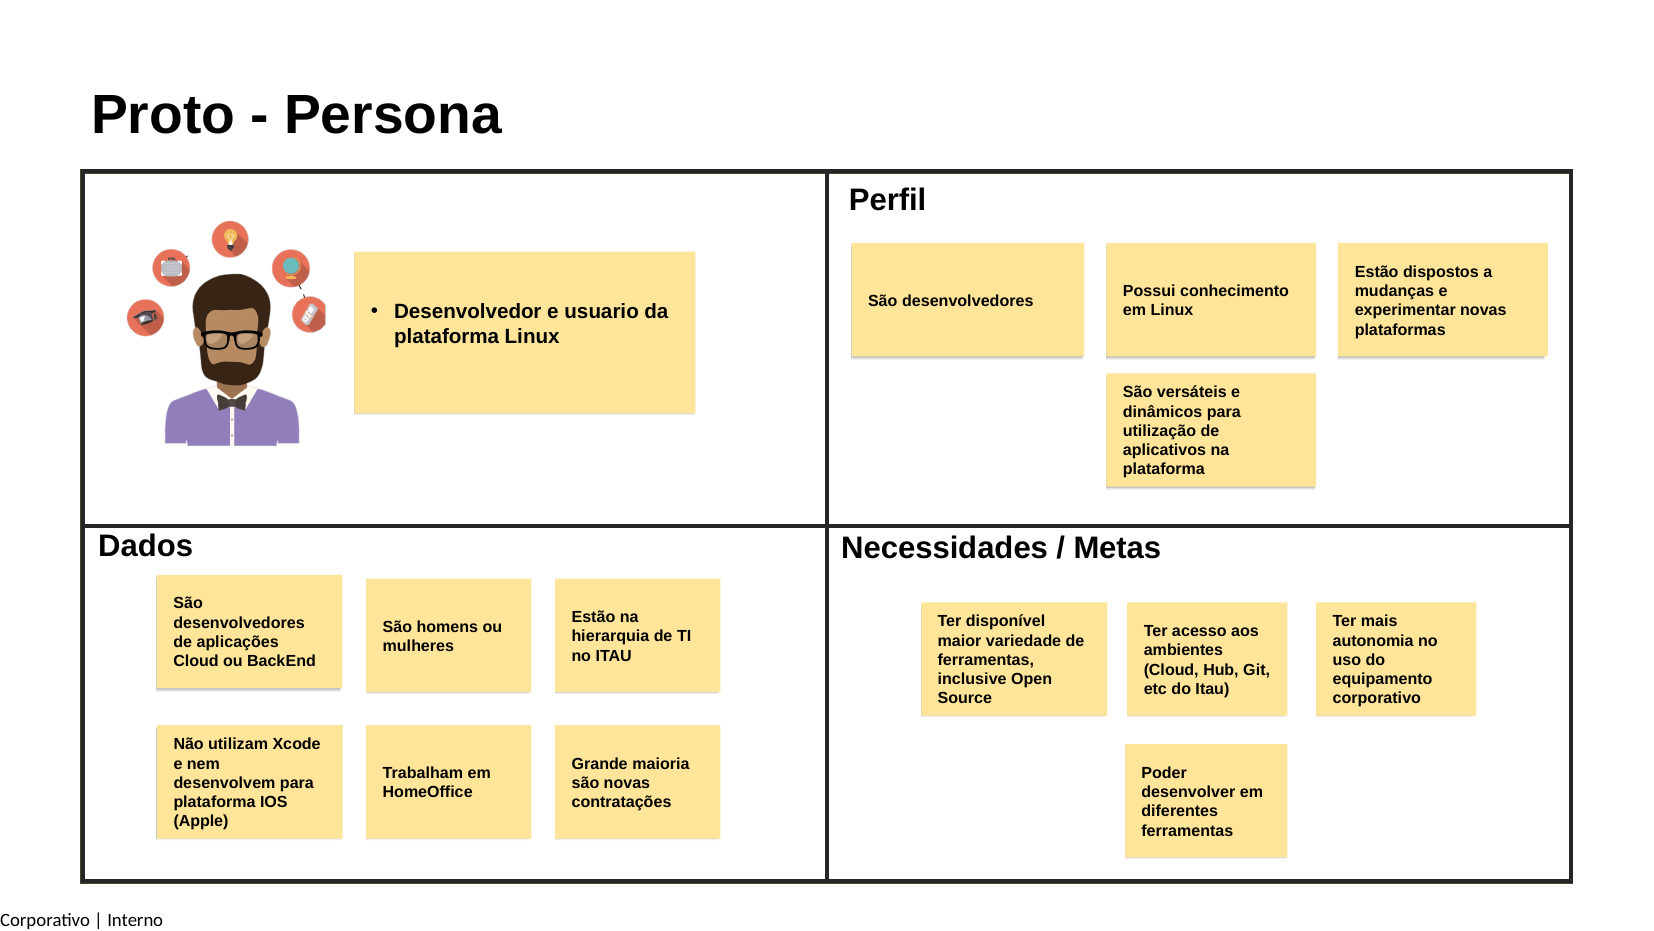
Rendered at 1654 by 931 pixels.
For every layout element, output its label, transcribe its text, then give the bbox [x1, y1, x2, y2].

text_box Não utilizam Xcode e nem desenvolvem para plataforma IOS (Apple) [156, 725, 343, 839]
picture [127, 221, 328, 446]
text_box Poder desenvolver em diferentes ferramentas [1125, 744, 1288, 858]
text_box Ter mais autonomia no uso do equipamento corporativo [1316, 602, 1477, 716]
text_box São versáteis e dinâmicos para utilização de aplicativos na plataforma [1106, 373, 1317, 487]
text_box São desenvolvedores de aplicações Cloud ou BackEnd [156, 574, 343, 689]
text_box São desenvolvedores [851, 243, 1085, 357]
text_box Grande maioria são novas contratações [555, 725, 721, 839]
text_box Trabalham em HomeOffice [366, 725, 532, 839]
text_box Desenvolvedor e usuario da plataforma Linux [354, 251, 696, 414]
text_box São homens ou mulheres [366, 578, 532, 693]
text_box Possui conhecimento em Linux [1106, 243, 1317, 357]
text_box Ter disponível maior variedade de ferramentas, inclusive Open Source [921, 602, 1108, 716]
text_box Perfil [834, 171, 942, 224]
text_box Estão dispostos a mudanças e experimentar novas plataformas [1338, 243, 1548, 357]
text_box Dados [83, 518, 208, 571]
text_box Necessidades / Metas [826, 519, 1177, 572]
text_box Estão na hierarquia de TI no ITAU [555, 578, 721, 693]
text_box Proto - Persona [76, 71, 518, 153]
text_box Ter acesso aos ambientes (Cloud, Hub, Git, etc do Itau) [1127, 602, 1288, 716]
